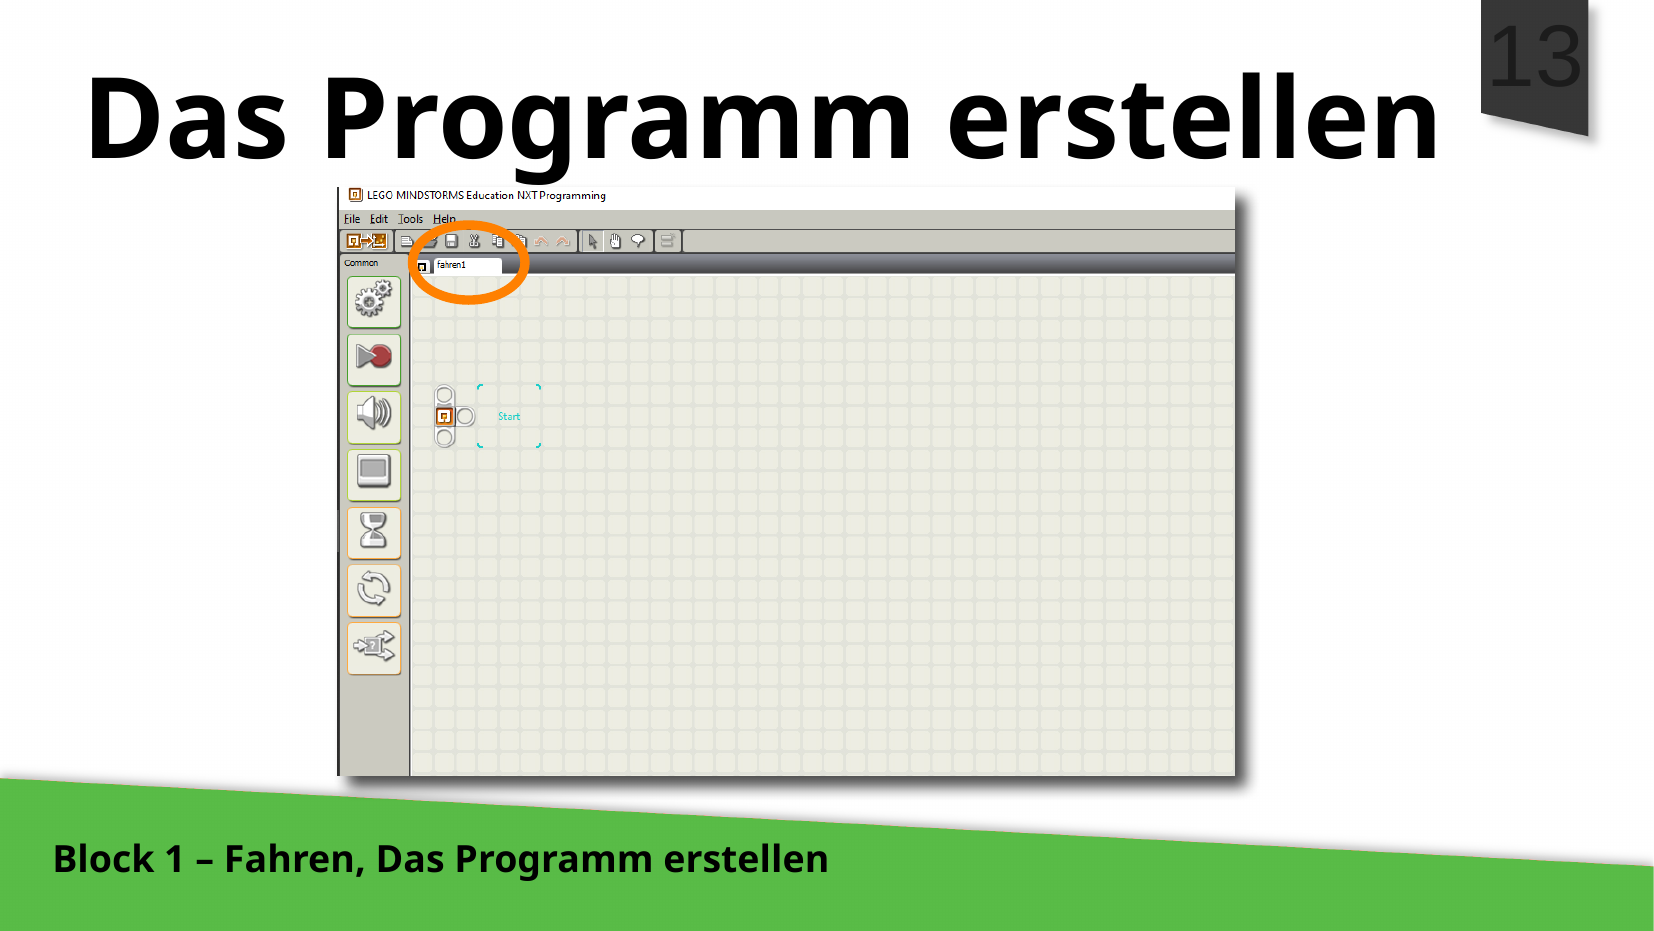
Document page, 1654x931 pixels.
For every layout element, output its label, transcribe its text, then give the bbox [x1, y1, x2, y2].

title Das Programm erstellen [82, 37, 1463, 193]
text_box <number> [923, 0, 1599, 141]
picture [0, 0, 1654, 931]
text_box Block 1 – Fahren, Das Programm erstellen [37, 825, 863, 901]
